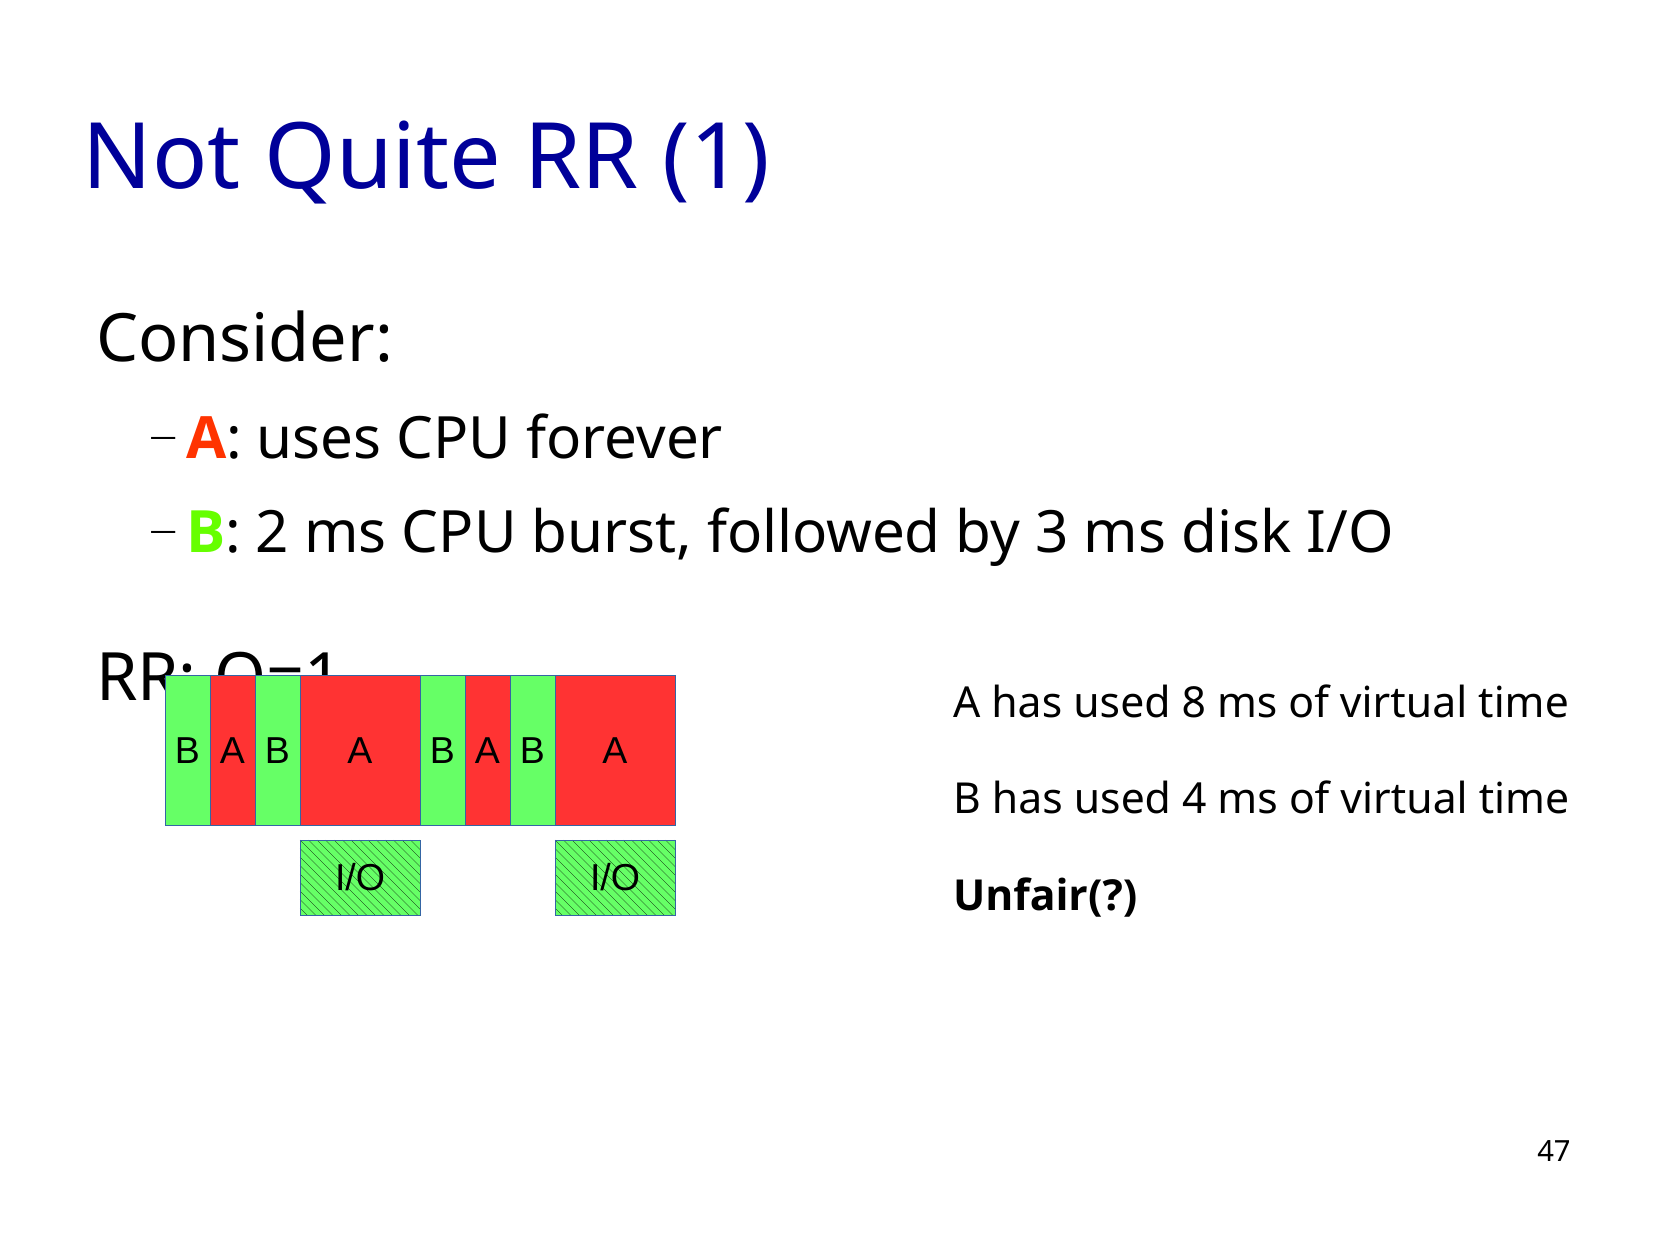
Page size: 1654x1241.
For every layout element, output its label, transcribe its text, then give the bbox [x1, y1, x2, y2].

text_box B [420, 675, 465, 826]
text_box A [555, 675, 676, 826]
text_box A [301, 675, 420, 826]
text_box I/O [300, 840, 421, 916]
title Not Quite RR (1) [82, 49, 1571, 257]
text_box B [165, 675, 211, 826]
text_box B [510, 675, 555, 826]
text_box A [465, 675, 510, 826]
list Consider: A: uses CPU forever B: 2 ms CPU burst, followed by 3 ms disk I/O RR: Q=1 [60, 290, 1571, 1096]
text_box A has used 8 ms of virtual time B has used 4 ms of virtual time Unfair(?) [930, 671, 1621, 991]
text_box I/O [555, 840, 676, 916]
text_box A [211, 675, 255, 826]
text_box B [255, 675, 301, 826]
